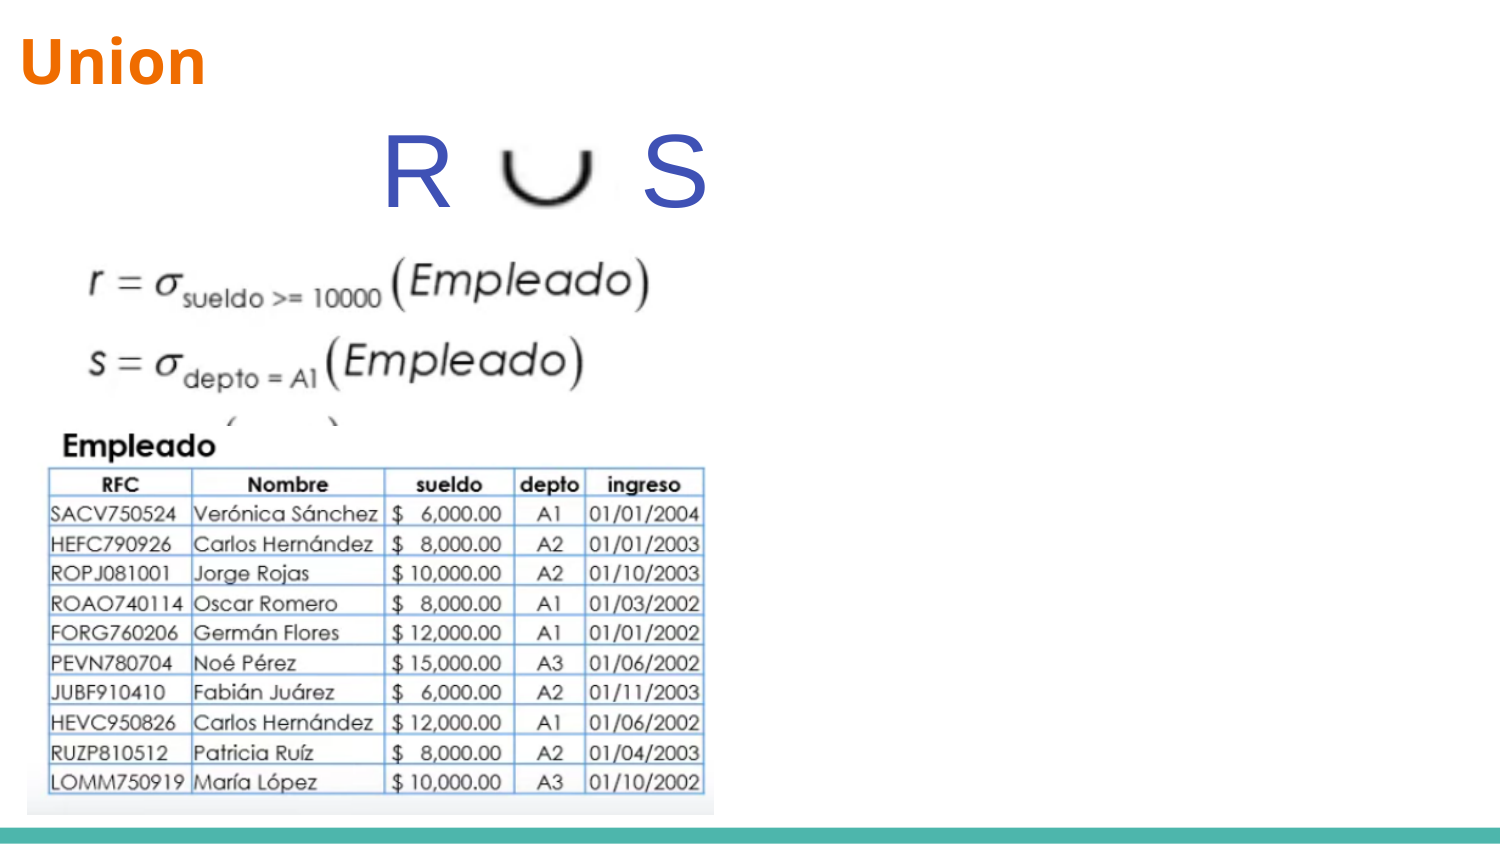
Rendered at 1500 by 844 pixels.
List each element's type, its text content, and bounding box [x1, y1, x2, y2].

title Union [3, 2, 1402, 119]
picture [27, 229, 714, 815]
picture [508, 106, 625, 228]
text_box R [366, 106, 508, 229]
text_box S [625, 106, 768, 238]
